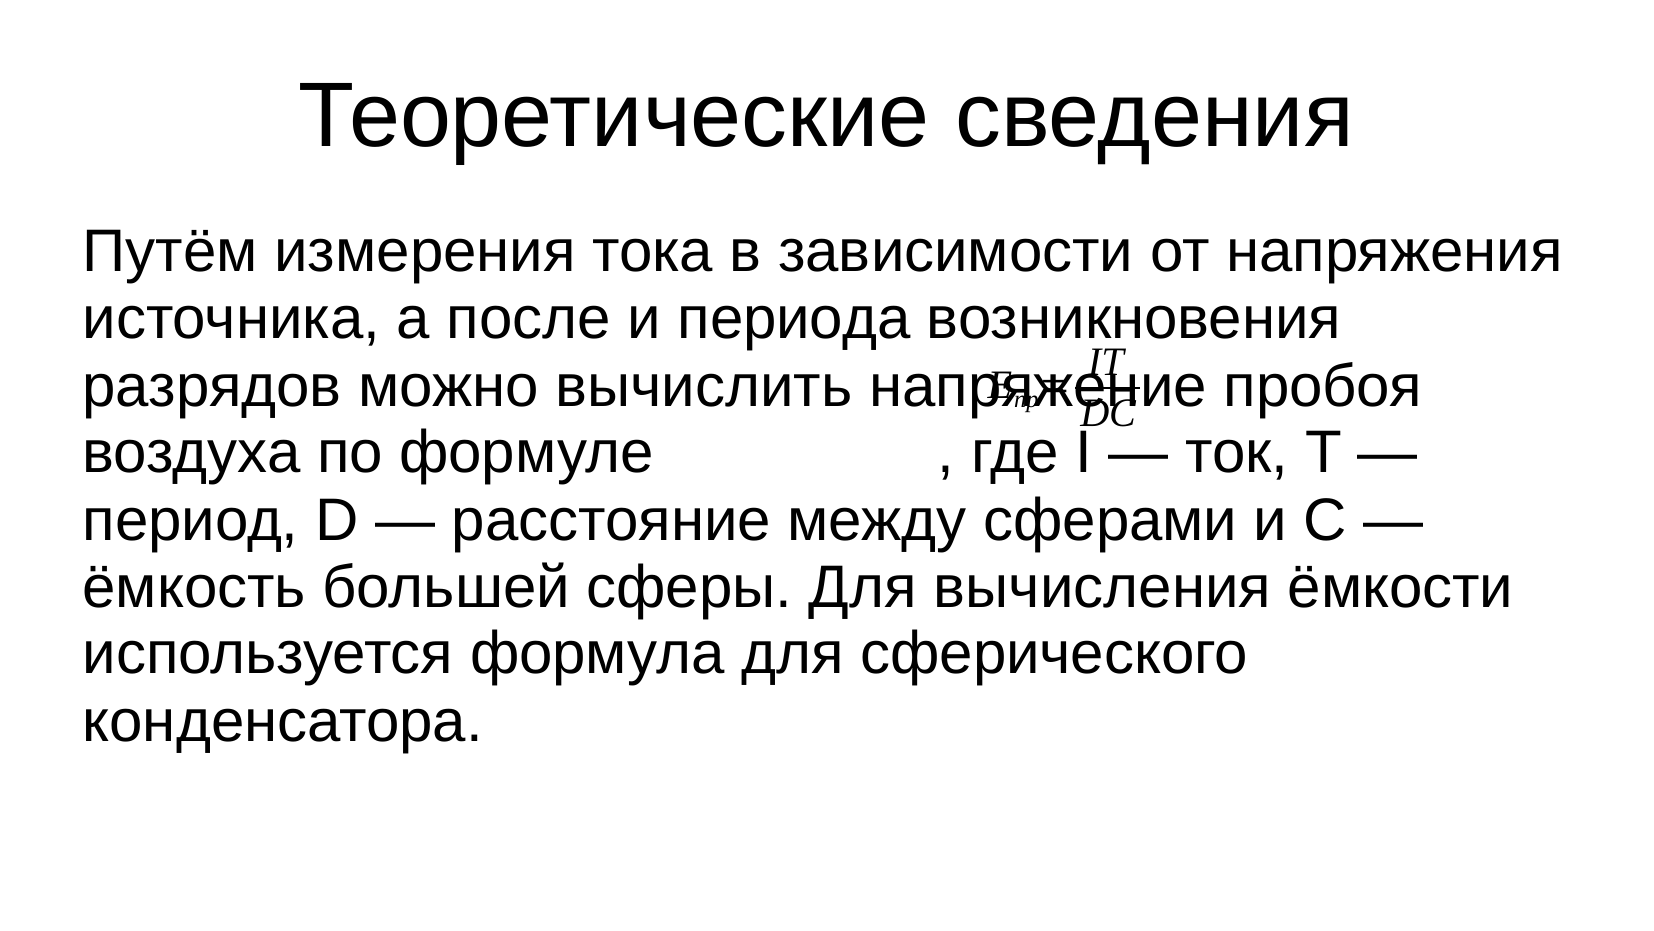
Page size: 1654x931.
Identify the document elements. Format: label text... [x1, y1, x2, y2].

list Путём измерения тока в зависимости от напряжения источника, а после и периода возникновения разрядов можно вычислить напряжение пробоя воздуха по формуле , где I — ток, T — период, D — расстояние между сферами и C — ёмкость большей сферы. Для вычисления ёмкости используется формула для сферического конденсатора. [82, 217, 1571, 758]
chart [974, 339, 1152, 436]
title Теоретические сведения [82, 37, 1571, 193]
